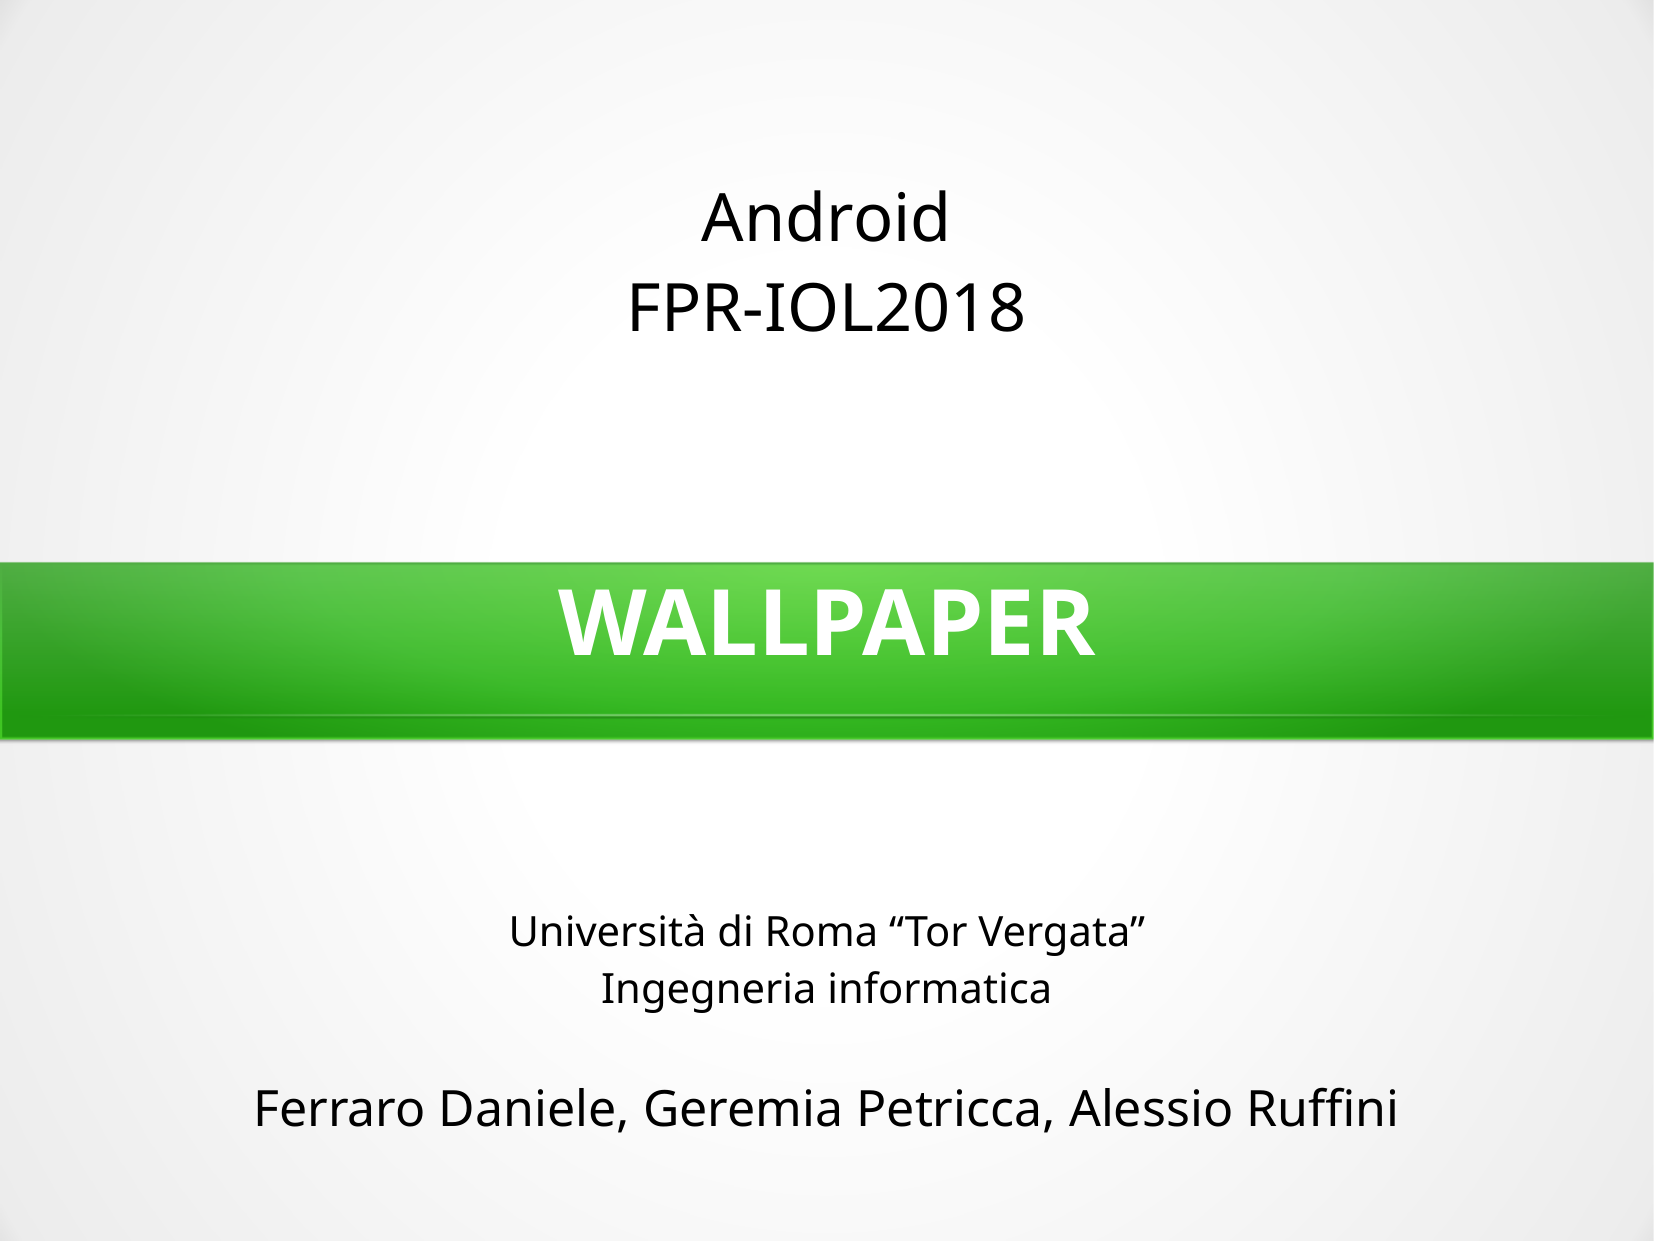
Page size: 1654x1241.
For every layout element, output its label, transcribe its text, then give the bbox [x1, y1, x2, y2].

title WALLPAPER [82, 551, 1571, 689]
subtitle Android FPR-IOL2018 Università di Roma “Tor Vergata” Ingegneria informatica Ferraro Daniele, Geremia Petricca, Alessio Ruffini [82, 689, 1571, 1182]
subtitle Android FPR-IOL2018 Università di Roma “Tor Vergata” Ingegneria informatica Ferraro Daniele, Geremia Petricca, Alessio Ruffini [82, 129, 1571, 551]
picture [0, 0, 1654, 1241]
